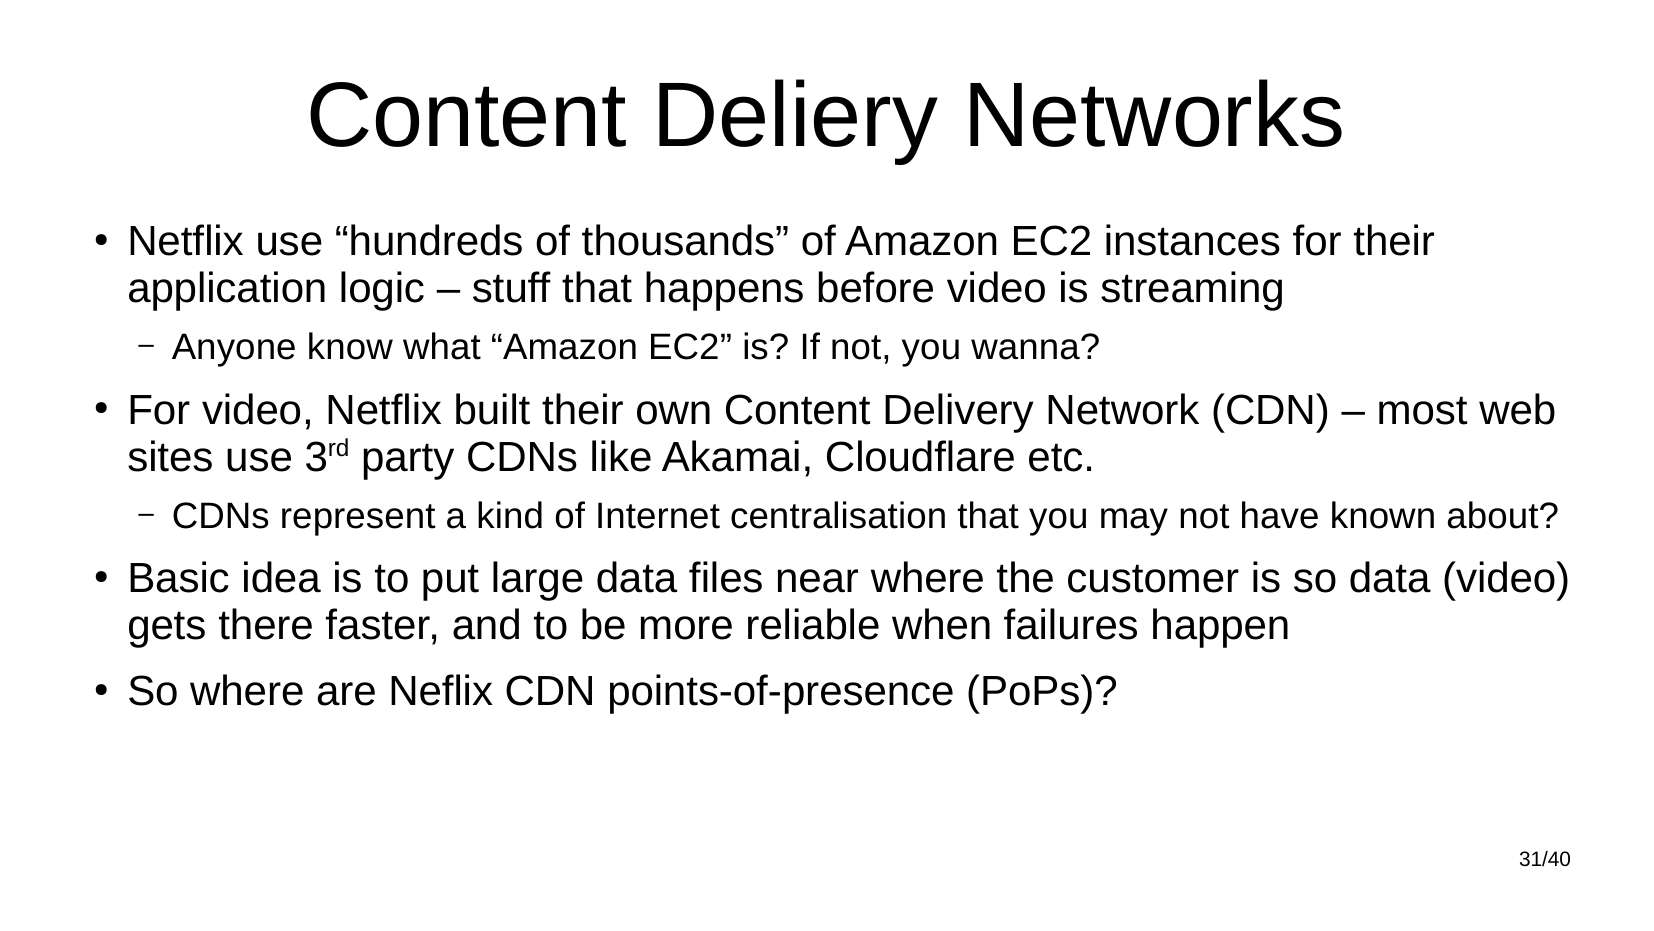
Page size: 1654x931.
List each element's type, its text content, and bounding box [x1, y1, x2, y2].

list Netflix use “hundreds of thousands” of Amazon EC2 instances for their application logic – stuff that happens before video is streaming Anyone know what “Amazon EC2” is? If not, you wanna? For video, Netflix built their own Content Delivery Network (CDN) – most web sites use 3rd party CDNs like Akamai, Cloudflare etc. CDNs represent a kind of Internet centralisation that you may not have known about? Basic idea is to put large data files near where the customer is so data (video) gets there faster, and to be more reliable when failures happen So where are Neflix CDN points-of-presence (PoPs)? [82, 217, 1571, 758]
title Content Deliery Networks [82, 37, 1571, 193]
